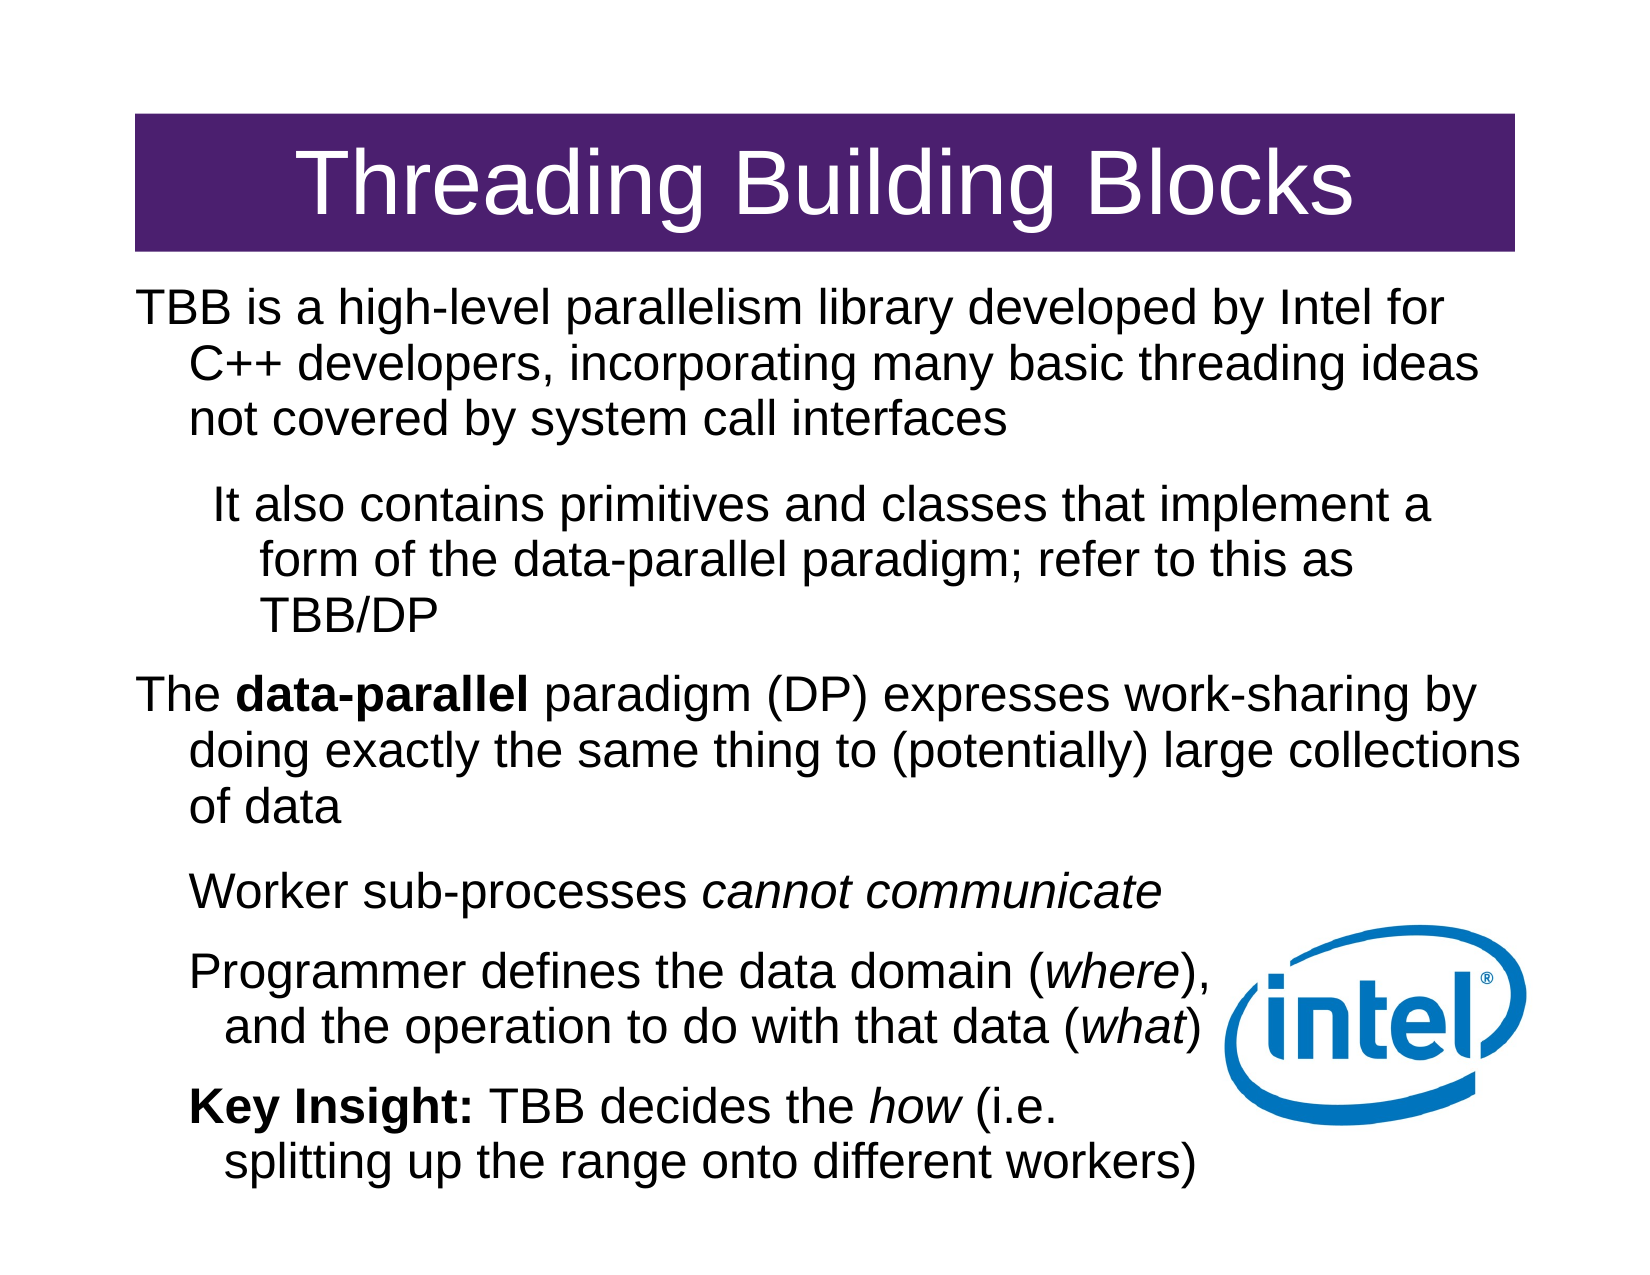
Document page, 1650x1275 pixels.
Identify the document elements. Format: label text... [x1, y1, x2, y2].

title Threading Building Blocks [135, 113, 1515, 252]
picture [1180, 886, 1567, 1152]
list TBB is a high-level parallelism library developed by Intel for C++ developers, incorporating many basic threading ideas not covered by system call interfaces It also contains primitives and classes that implement a form of the data-parallel paradigm; refer to this as TBB/DP The data-parallel paradigm (DP) expresses work-sharing by doing exactly the same thing to (potentially) large collections of data Worker sub-processes cannot communicate Programmer defines the data domain (where), and the operation to do with that data (what) Key Insight: TBB decides the how (i.e. splitting up the range onto different workers) [117, 279, 1535, 1134]
